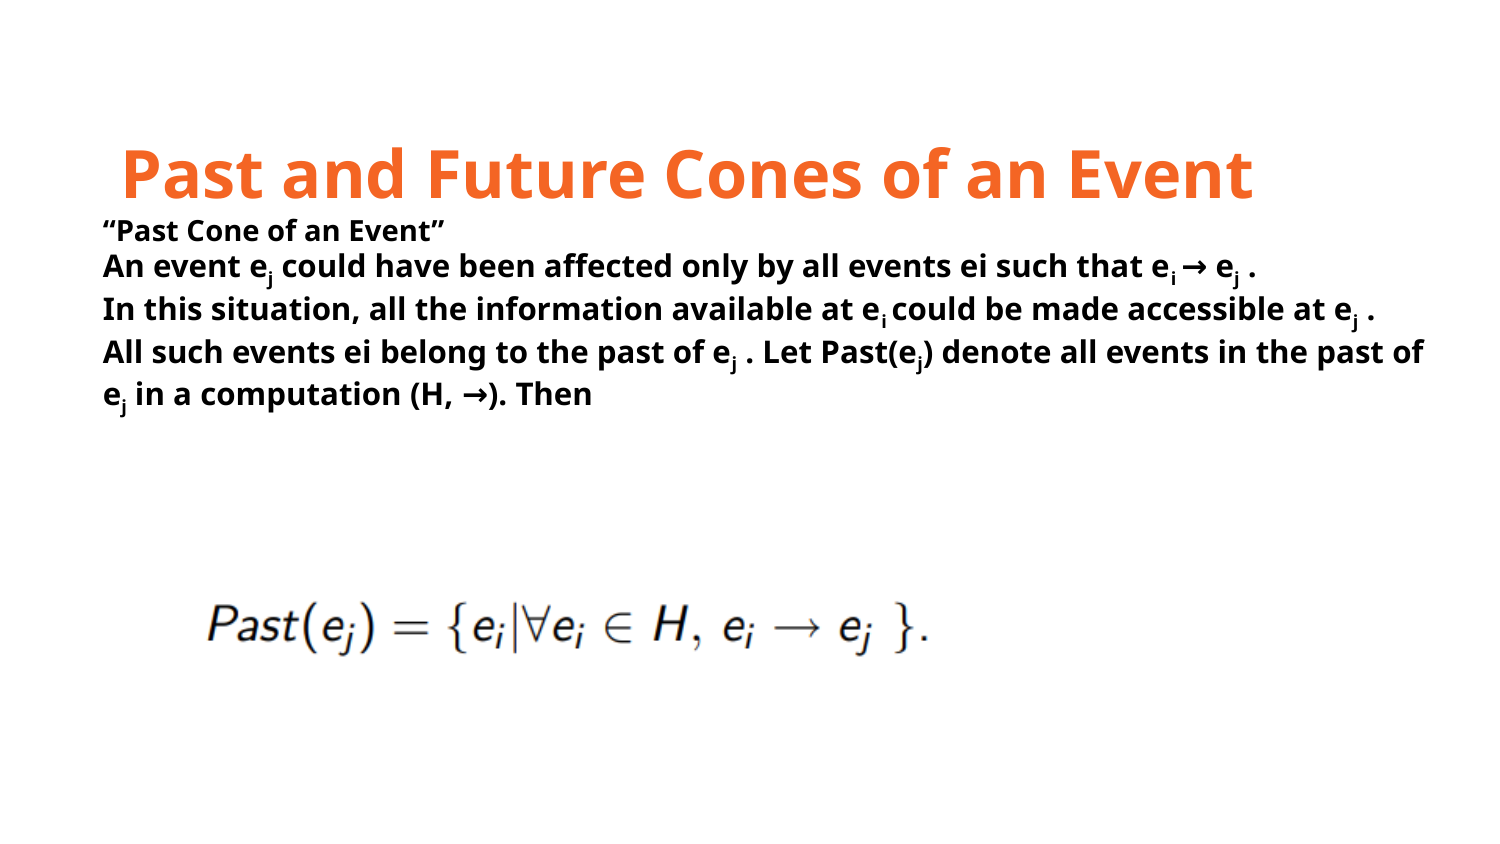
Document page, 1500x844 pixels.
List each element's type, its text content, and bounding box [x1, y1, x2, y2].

picture [168, 570, 1031, 707]
title Past and Future Cones of an Event “Past Cone of an Event” An event ej could have been affected only by all events ei such that ei → ej . In this situation, all the information available at ei could be made accessible at ej . All such events ei belong to the past of ej . Let Past(ej) denote all events in the past of ej in a computation (H, →). Then [87, 116, 1450, 218]
